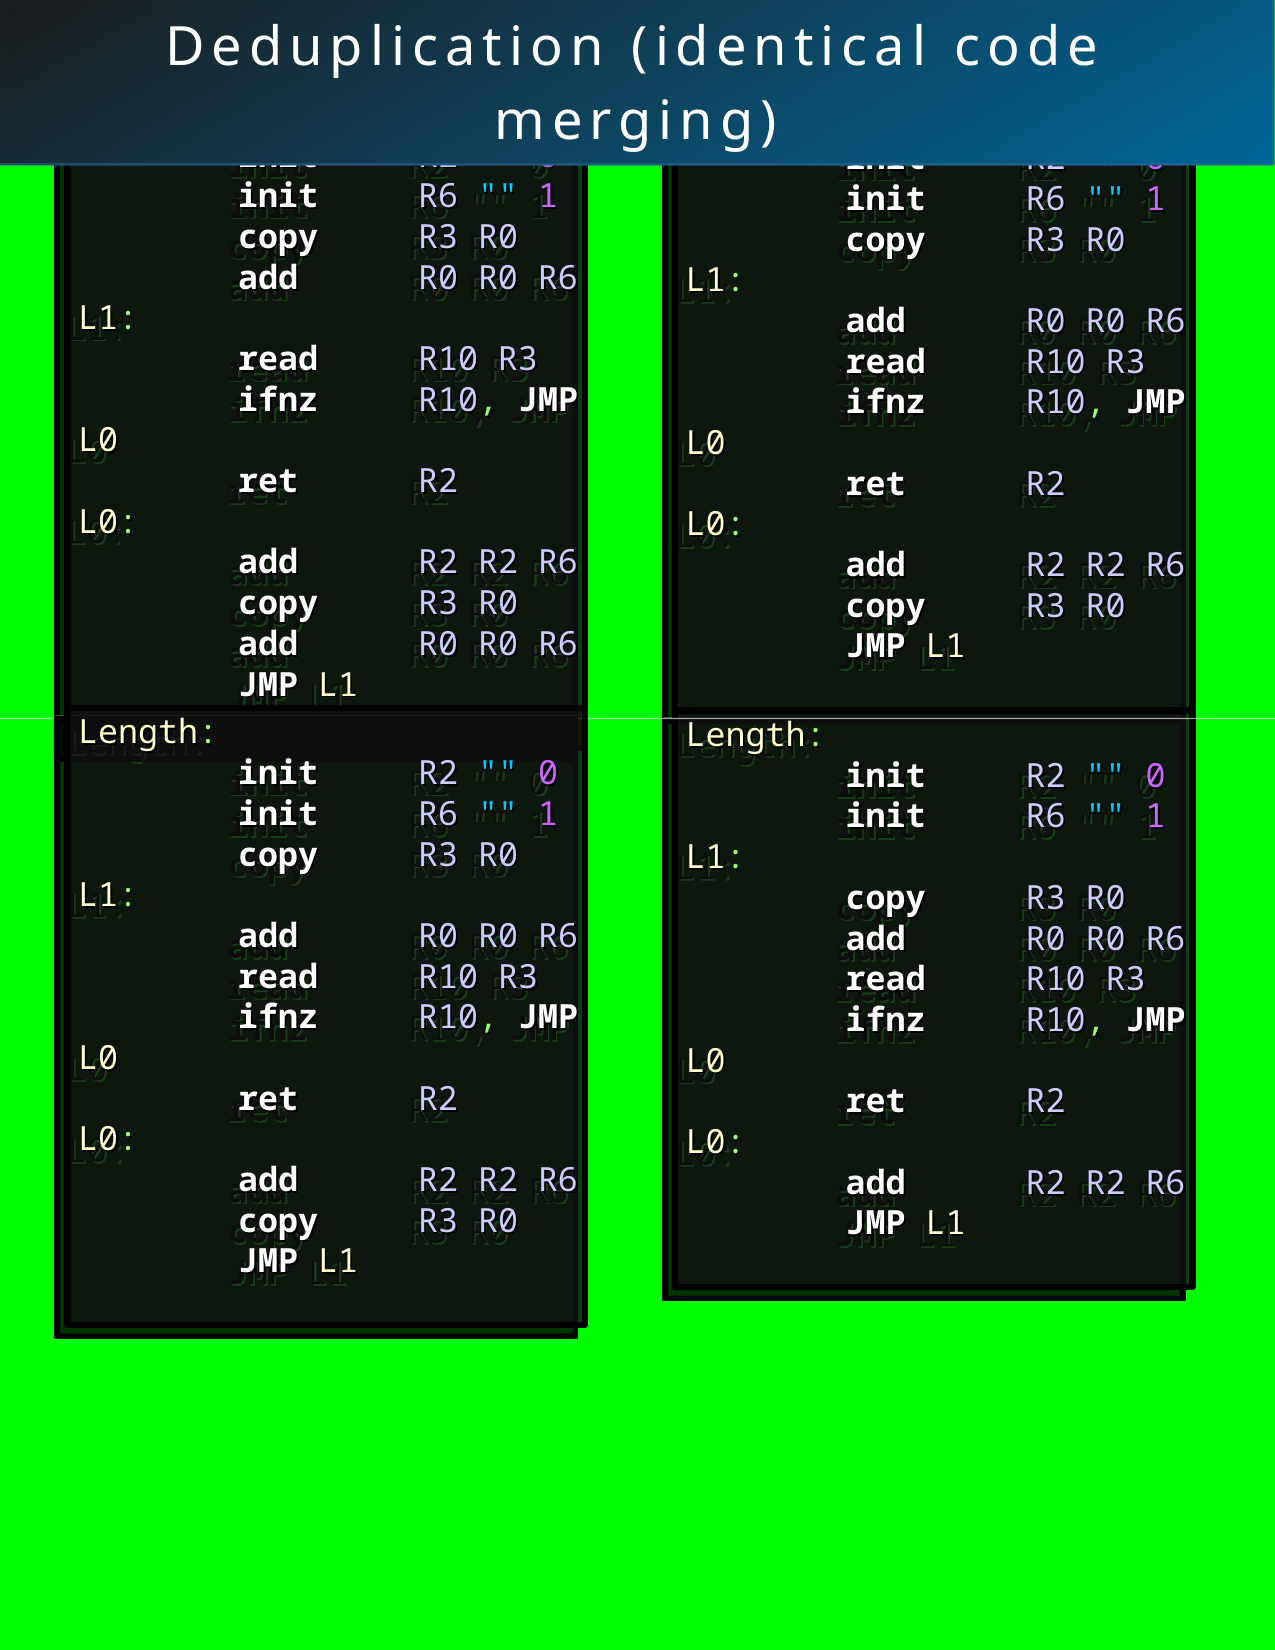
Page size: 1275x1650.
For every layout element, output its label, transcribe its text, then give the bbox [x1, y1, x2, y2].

text_box Length: init R2 "" 0 init R6 "" 1 copy R3 R0 add R0 R0 R6 L1: read R10 R3 ifnz R10, JMP L0 ret R2 L0: add R2 R2 R6 copy R3 R0 add R0 R0 R6 JMP L1 [67, 167, 586, 692]
text_box Deduplication (identical code merging) [0, 0, 1274, 78]
picture [754, 78, 901, 162]
text_box Length: init R2 "" 0 init R6 "" 1 copy R3 R0 L1: add R0 R0 R6 read R10 R3 ifnz R10, JMP L0 ret R2 L0: add R2 R2 R6 copy R3 R0 JMP L1 [675, 167, 1193, 656]
text_box Length: init R2 "" 0 init R6 "" 1 copy R3 R0 L1: add R0 R0 R6 read R10 R3 ifnz R10, JMP L0 ret R2 L0: add R2 R2 R6 copy R3 R0 JMP L1 [67, 762, 586, 1271]
text_box Length: init R2 "" 0 init R6 "" 1 L1: copy R3 R0 add R0 R0 R6 read R10 R3 ifnz R10, JMP L0 ret R2 L0: add R2 R2 R6 JMP L1 [675, 762, 1193, 1236]
